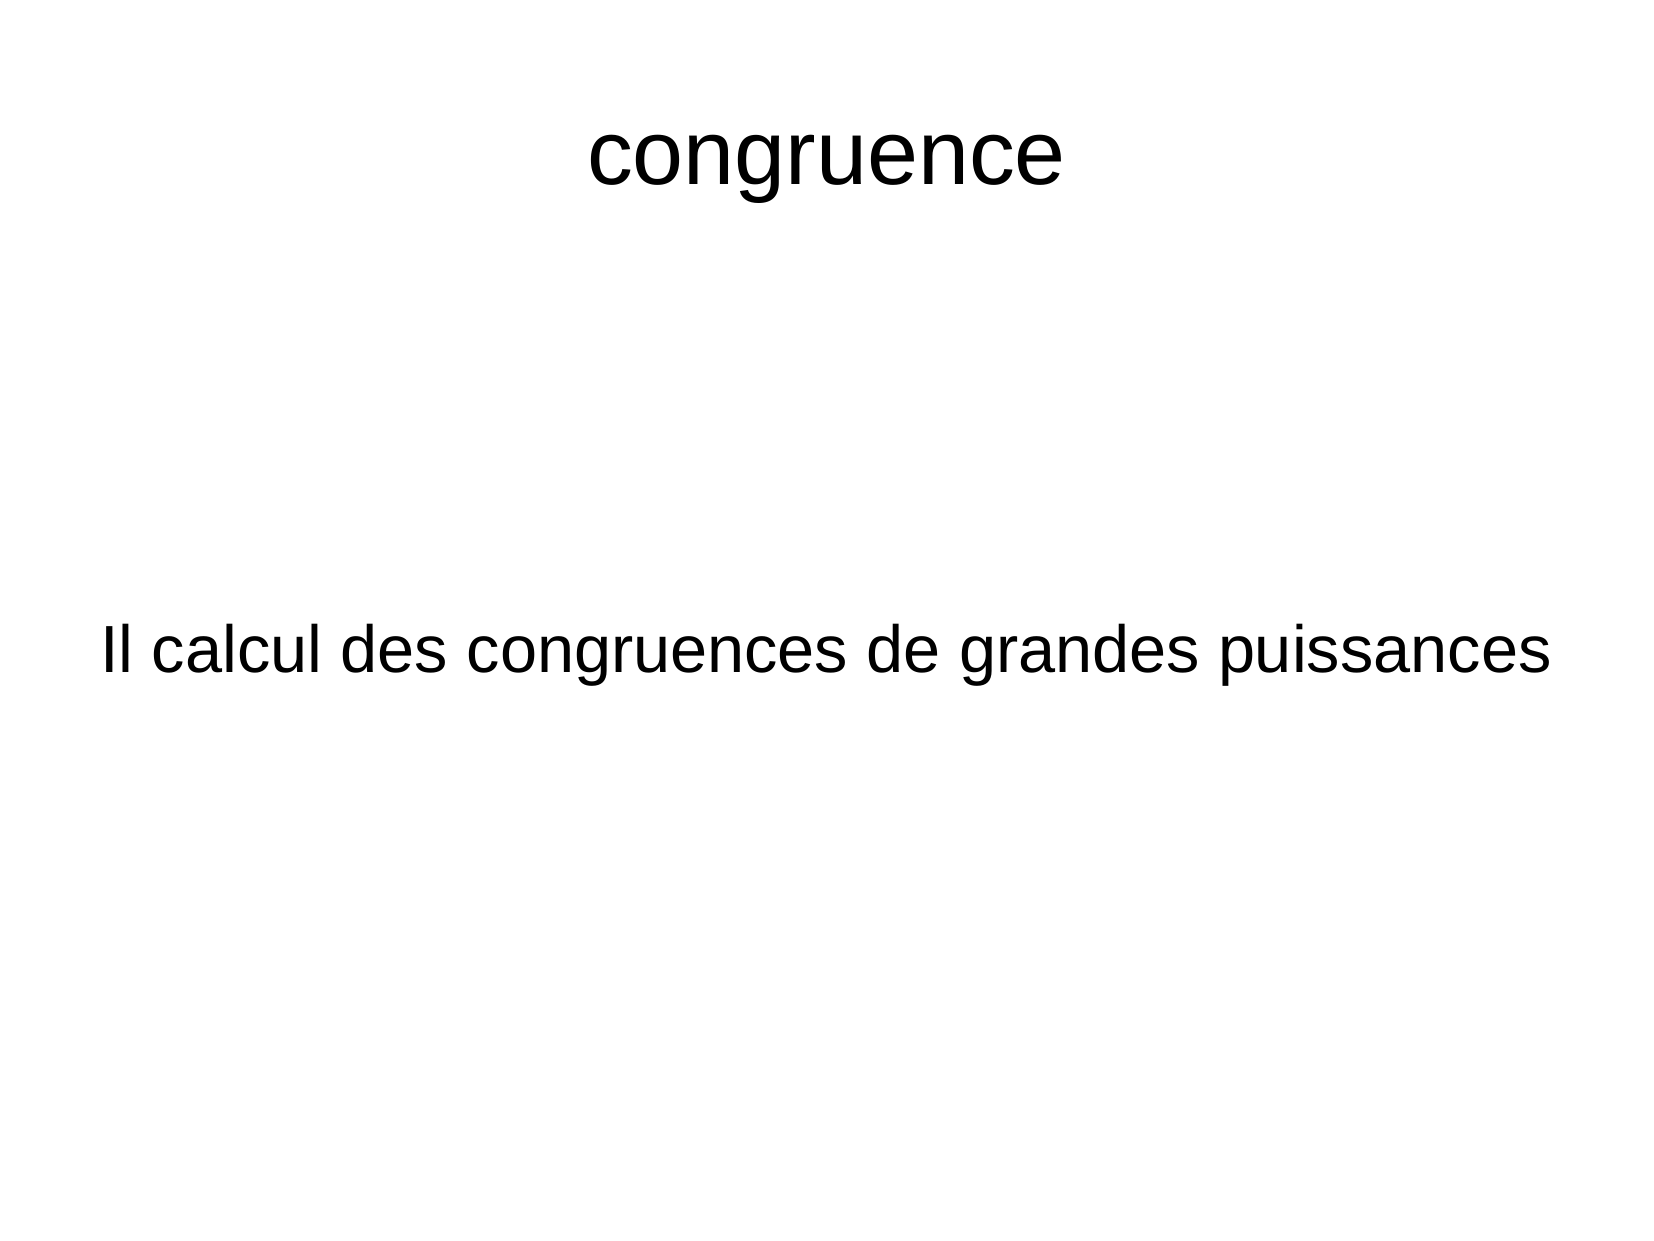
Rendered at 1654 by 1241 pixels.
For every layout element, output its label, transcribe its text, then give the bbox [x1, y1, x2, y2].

title congruence [82, 49, 1571, 257]
subtitle Il calcul des congruences de grandes puissances [82, 290, 1571, 1010]
